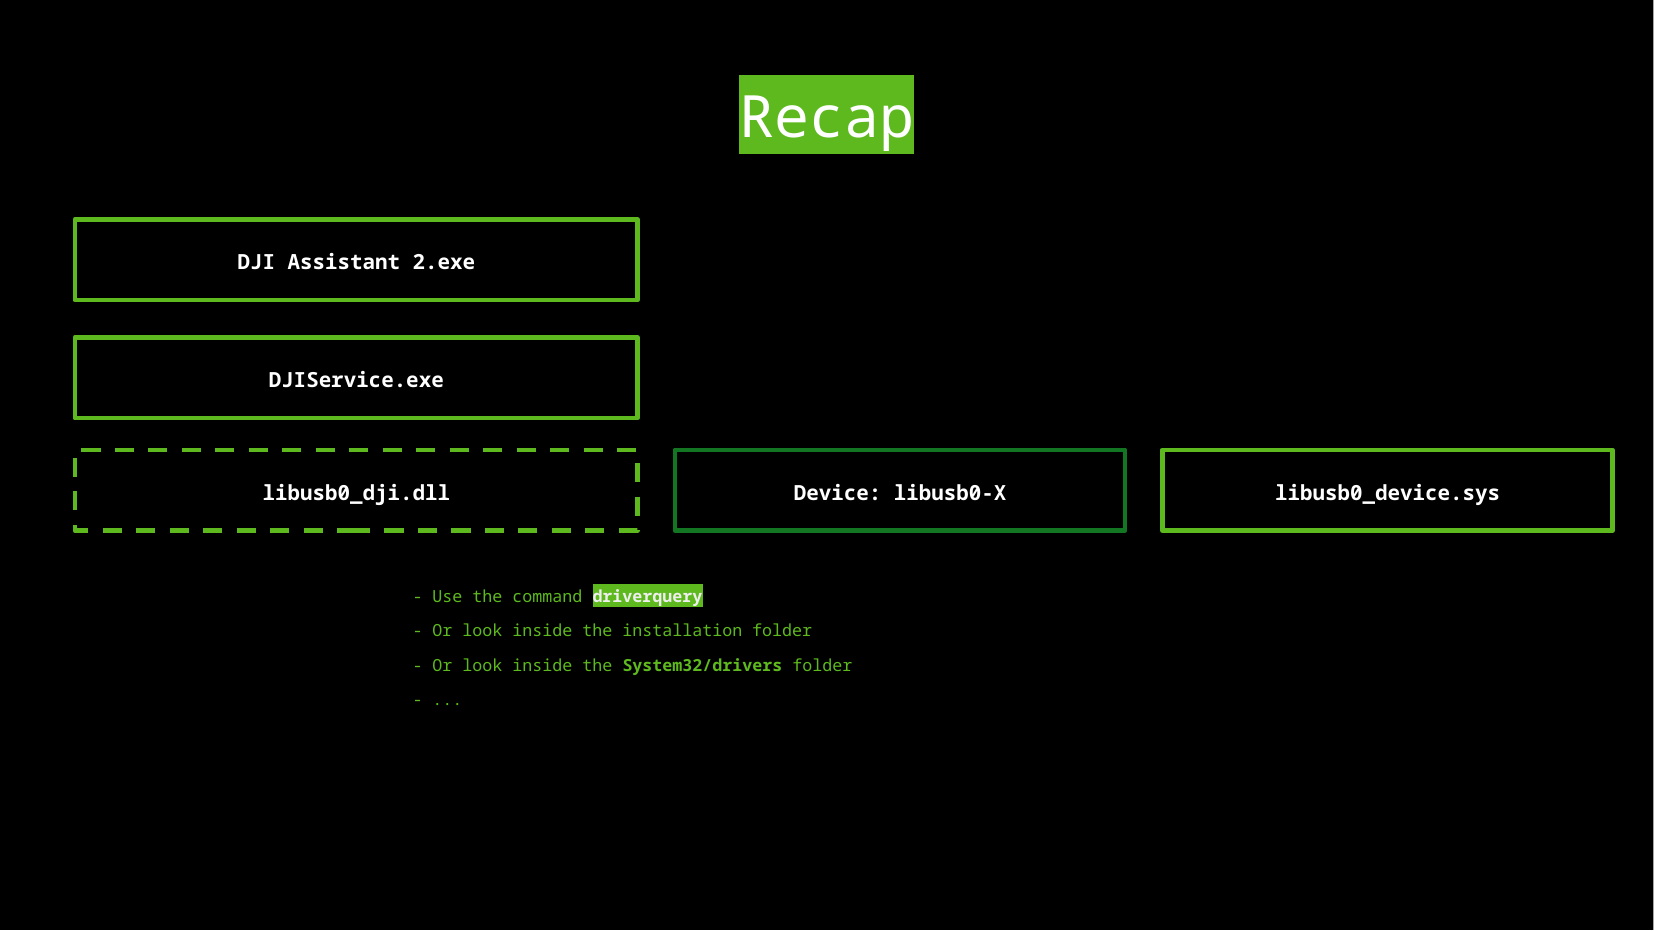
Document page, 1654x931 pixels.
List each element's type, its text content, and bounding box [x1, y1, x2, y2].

text_box libusb0_device.sys [1162, 449, 1613, 531]
text_box Device: libusb0-X [675, 449, 1126, 531]
text_box DJI Assistant 2.exe [74, 219, 638, 300]
text_box DJIService.exe [74, 337, 638, 419]
title Recap [82, 37, 1571, 193]
text_box libusb0_dji.dll [74, 449, 638, 531]
text_box - Use the command driverquery - Or look inside the installation folder - Or look inside the System32/drivers folder - ... [412, 549, 1238, 788]
